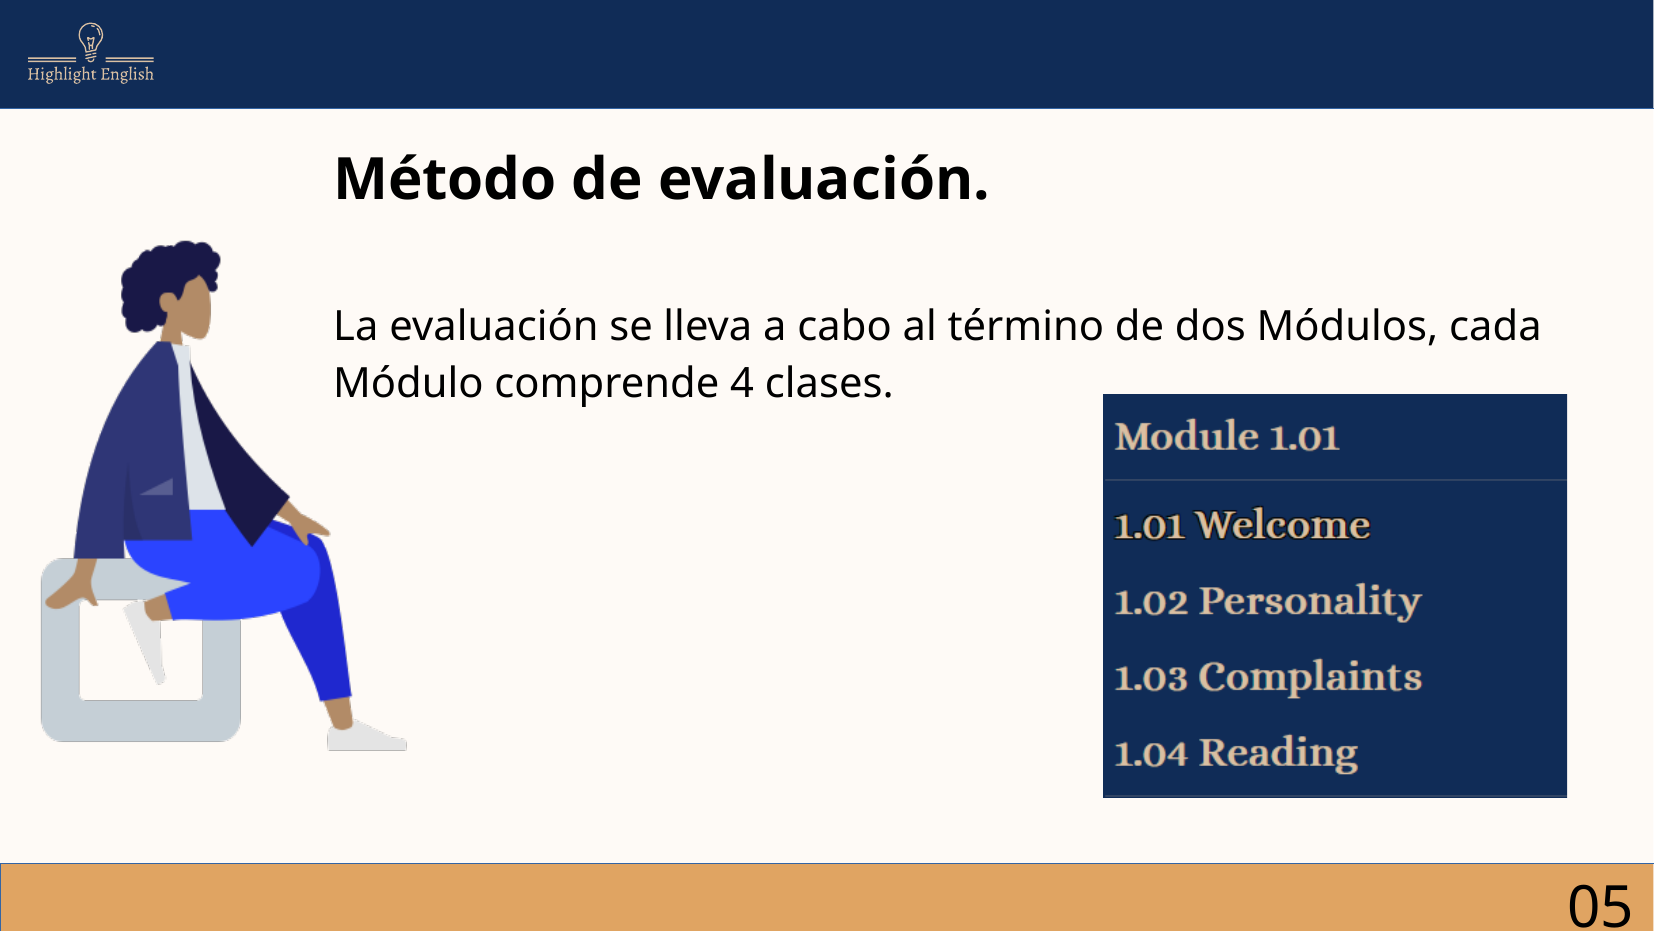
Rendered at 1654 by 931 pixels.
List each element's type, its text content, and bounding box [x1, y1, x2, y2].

picture [376, 377, 389, 394]
text_box [0, 0, 1654, 109]
picture [1103, 394, 1568, 798]
picture [0, 10, 186, 87]
picture [0, 185, 431, 777]
picture [402, 377, 414, 394]
picture [345, 374, 358, 391]
text_box Método de evaluación. La evaluación se lleva a cabo al término de dos Módulos, cada Módulo comprende 4 clases. [318, 129, 1623, 374]
text_box [0, 863, 1552, 931]
text_box 05 [1552, 858, 1650, 931]
text_box [1650, 863, 1654, 931]
